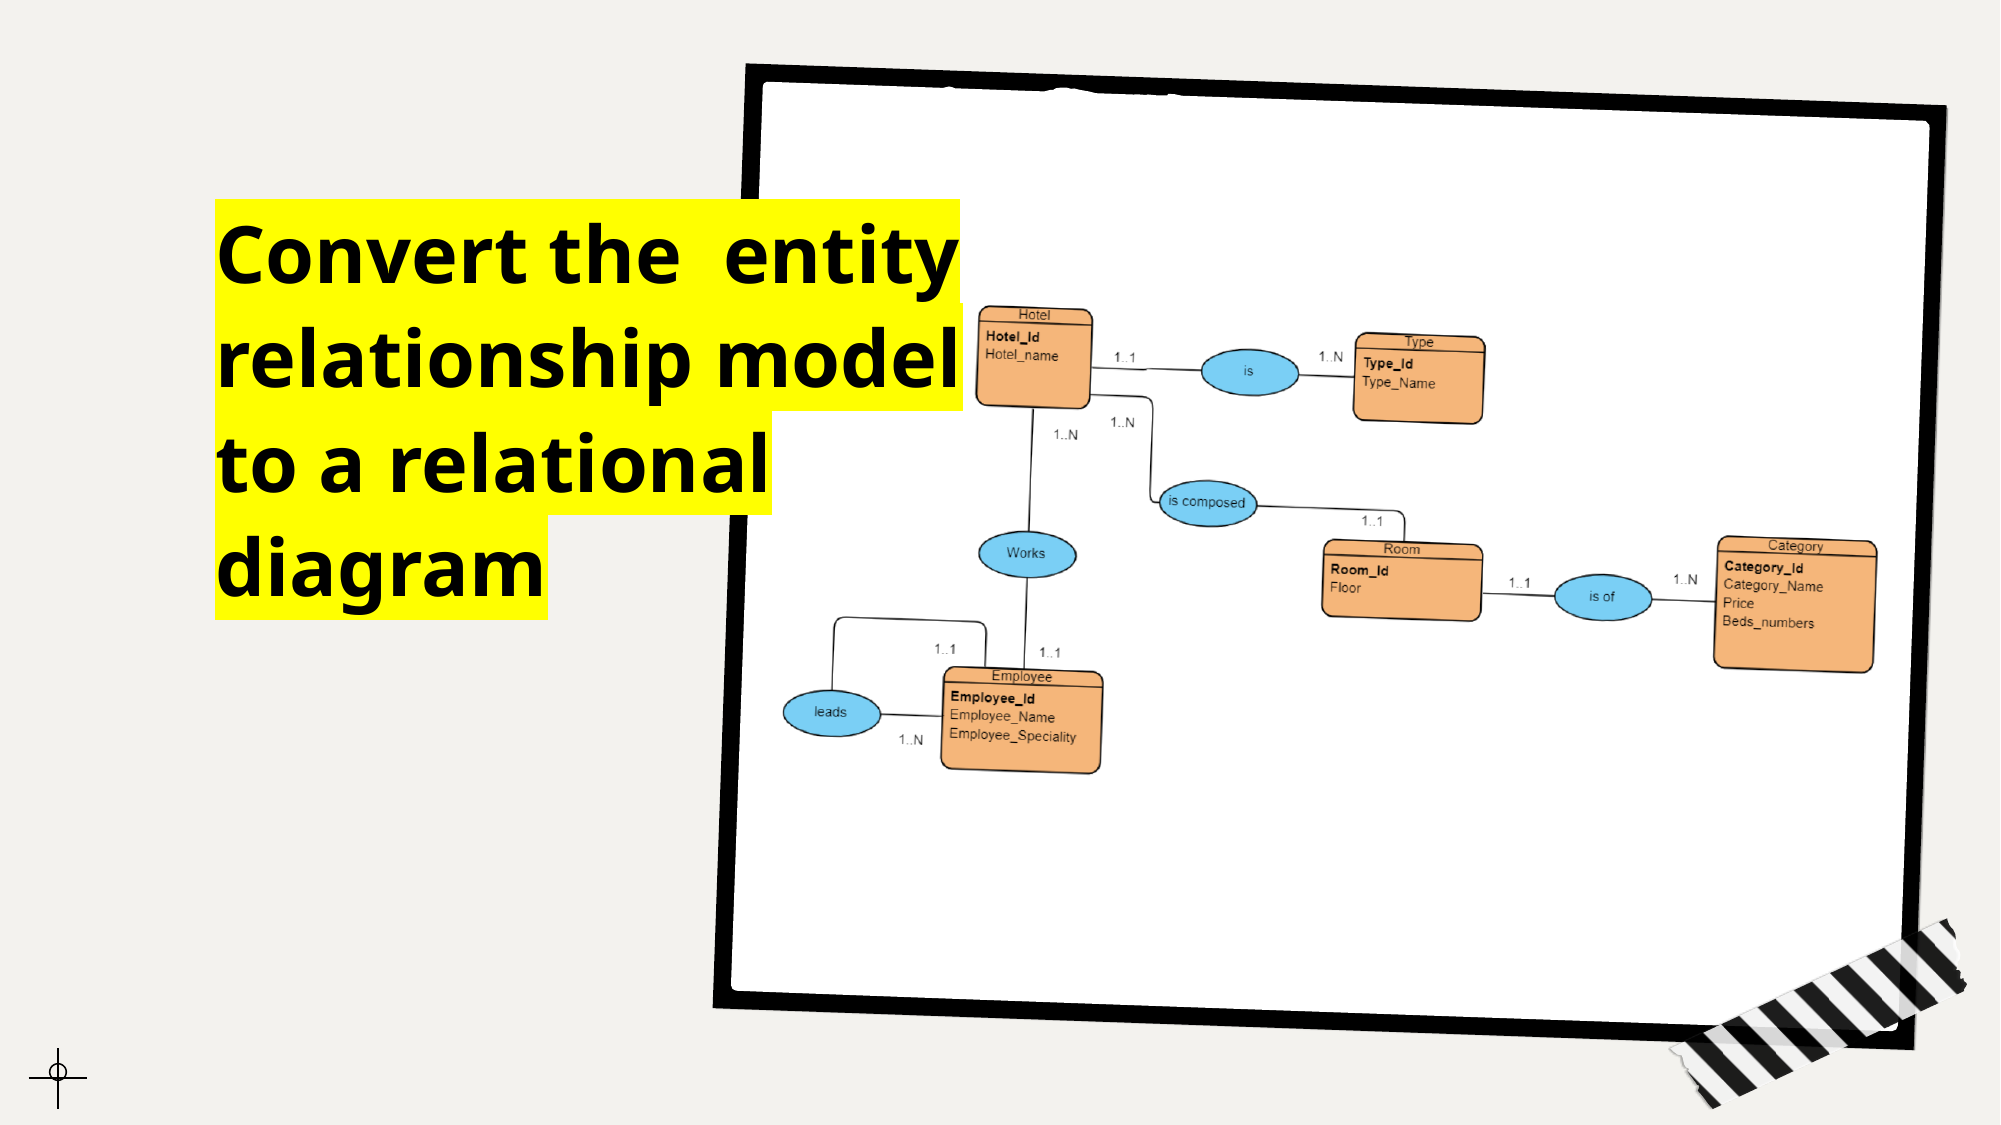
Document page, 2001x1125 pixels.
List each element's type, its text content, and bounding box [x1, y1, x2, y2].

picture [767, 300, 1892, 817]
title Convert the entity relationship model to a relational diagram [200, 186, 1001, 730]
text_box [0, 0, 2000, 1125]
